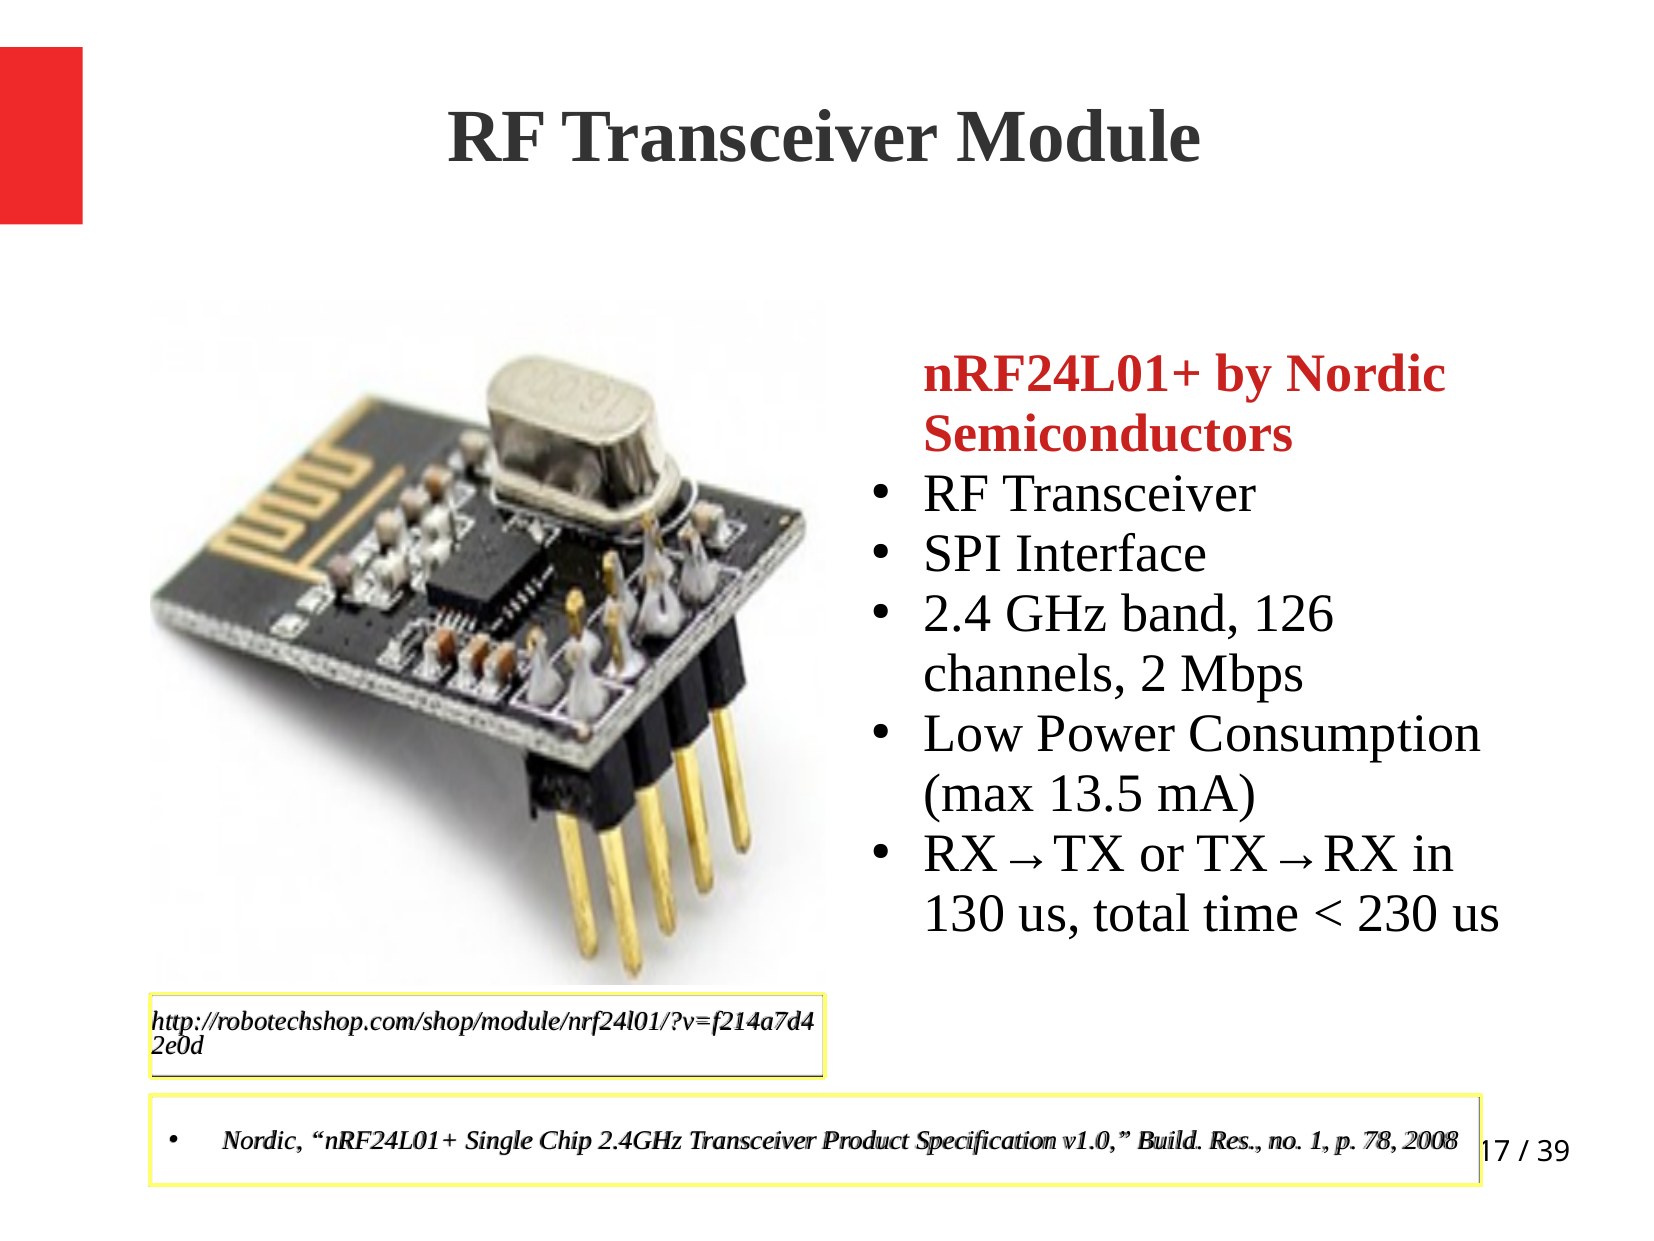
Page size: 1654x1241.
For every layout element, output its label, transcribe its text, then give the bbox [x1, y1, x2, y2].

picture [150, 300, 826, 985]
text_box nRF24L01+ by Nordic Semiconductors RF Transceiver SPI Interface 2.4 GHz band, 126 channels, 2 Mbps Low Power Consumption (max 13.5 mA) RX→TX or TX→RX in 130 us, total time < 230 us [838, 335, 1552, 1131]
title RF Transceiver Module [150, 46, 1501, 226]
list Nordic, “nRF24L01+ Single Chip 2.4GHz Transceiver Product Specification v1.0,” Build. Res., no. 1, p. 78, 2008 [150, 1095, 1482, 1186]
list http://robotechshop.com/shop/module/nrf24l01/?v=f214a7d42e0d [150, 993, 826, 1079]
